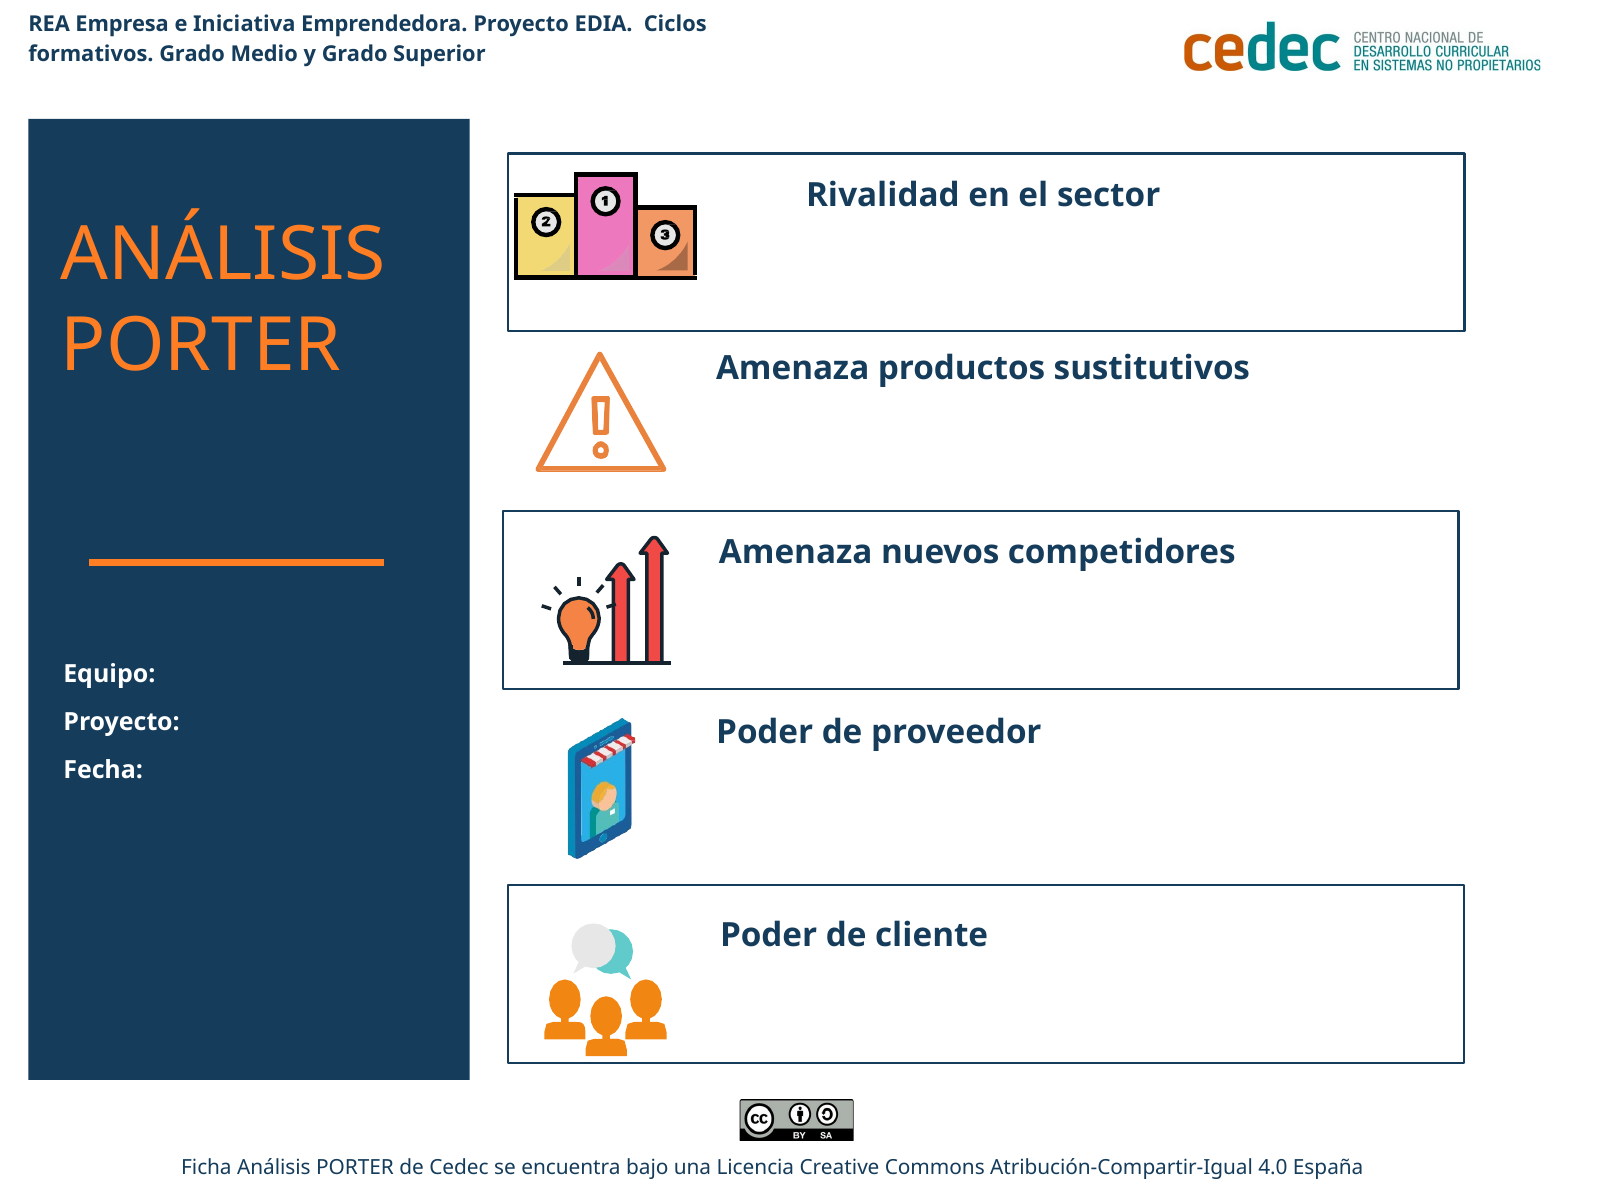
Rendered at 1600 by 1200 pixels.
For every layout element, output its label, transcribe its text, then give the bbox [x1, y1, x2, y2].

picture [591, 396, 610, 435]
text_box Ficha Análisis PORTER de Cedec se encuentra bajo una Licencia Creative Commons Atribución-Compartir-Igual 4.0 España [179, 1151, 1512, 1179]
text_box Amenaza productos sustitutivos [713, 344, 1335, 387]
text_box Amenaza nuevos competidores [502, 510, 1459, 689]
picture [592, 441, 609, 459]
text_box ANÁLISIS PORTER Equipo: Proyecto: Fecha: [0, 202, 470, 784]
text_box Poder de cliente [703, 903, 1075, 957]
text_box REA Empresa e Iniciativa Emprendedora. Proyecto EDIA. Ciclos formativos. Grado Medio y Grado Superior [26, 4, 839, 66]
picture [567, 718, 636, 859]
text_box Poder de proveedor [713, 708, 1252, 751]
title Rivalidad en el sector [507, 153, 1465, 331]
picture [739, 1099, 854, 1141]
picture [1184, 21, 1541, 71]
